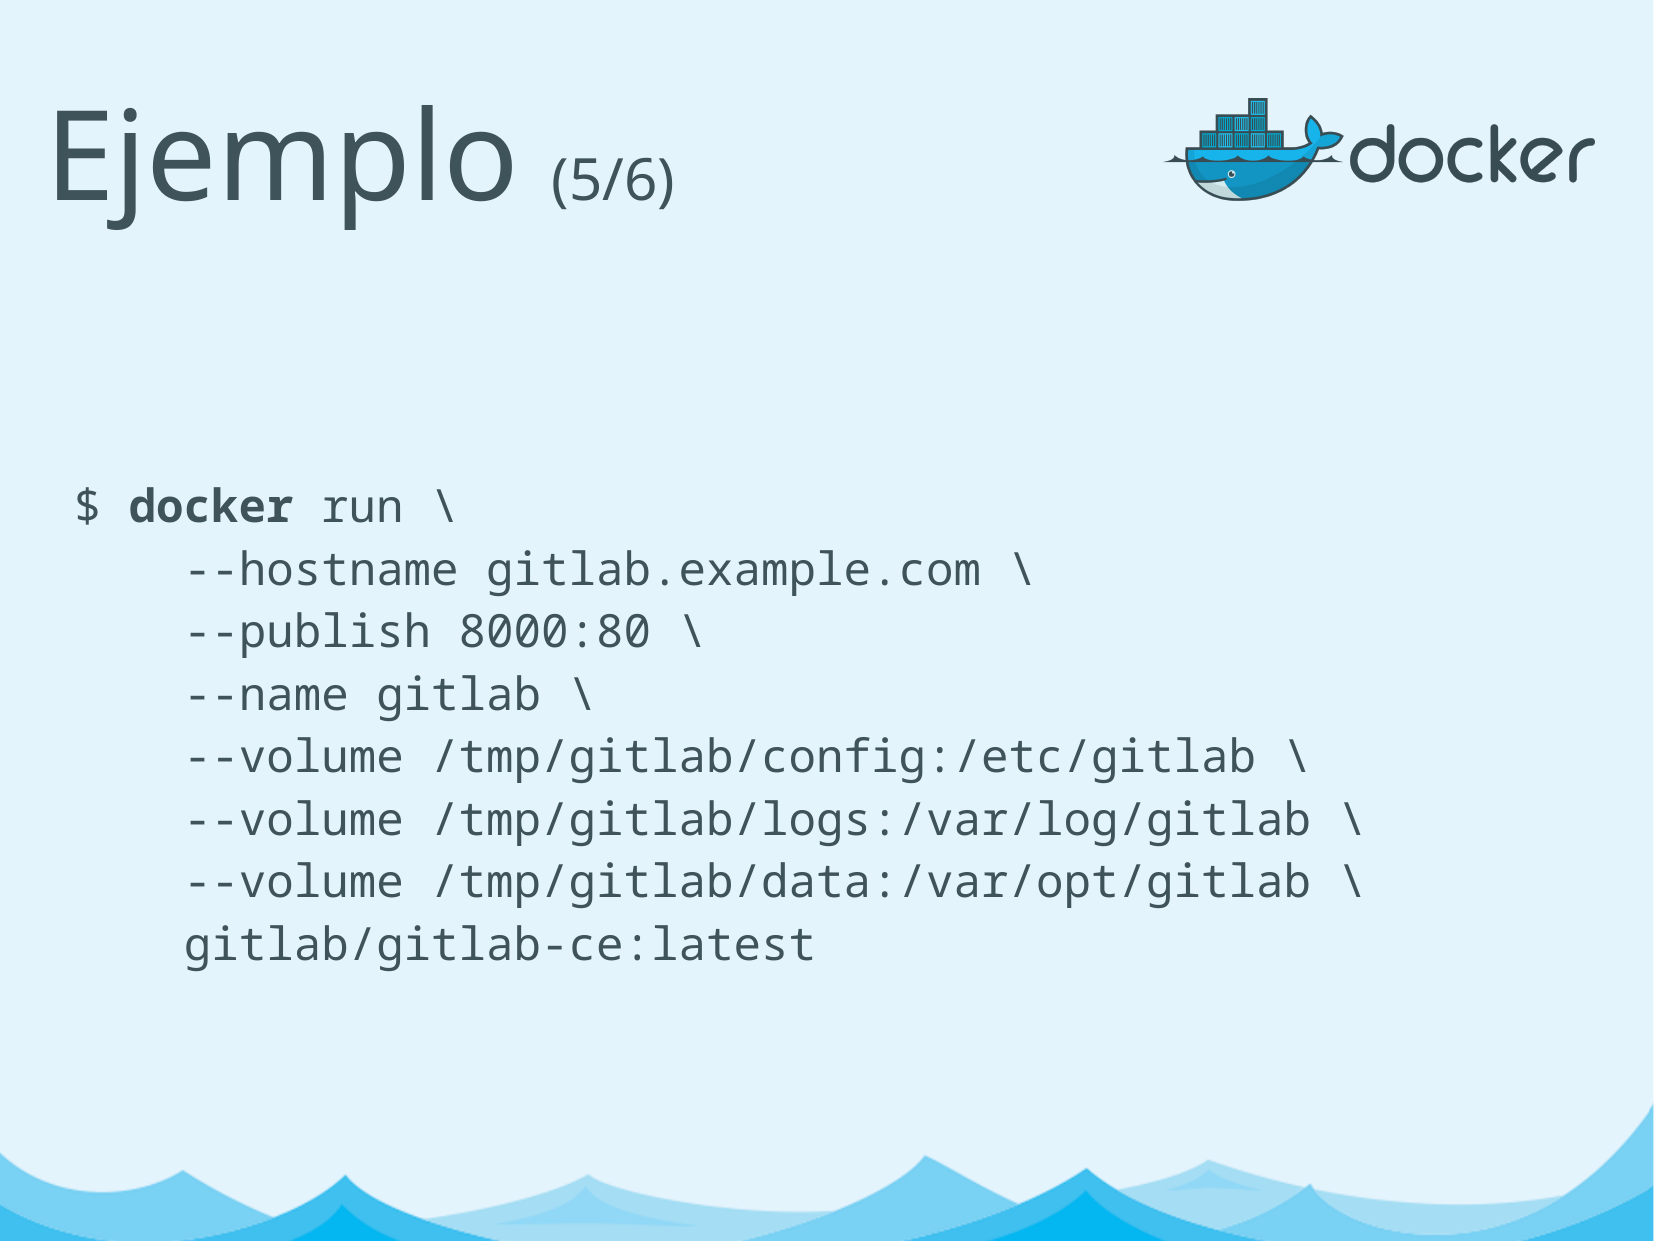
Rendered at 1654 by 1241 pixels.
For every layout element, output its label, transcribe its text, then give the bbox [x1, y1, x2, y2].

picture [0, 1101, 1654, 1241]
picture [1163, 98, 1595, 201]
text_box $ docker run \ --hostname gitlab.example.com \ --publish 8000:80 \ --name gitlab \ --volume /tmp/gitlab/config:/etc/gitlab \ --volume /tmp/gitlab/logs:/var/log/gitlab \ --volume /tmp/gitlab/data:/var/opt/gitlab \ gitlab/gitlab-ce:latest [59, 466, 1654, 947]
text_box Ejemplo (5/6) [30, 59, 649, 252]
